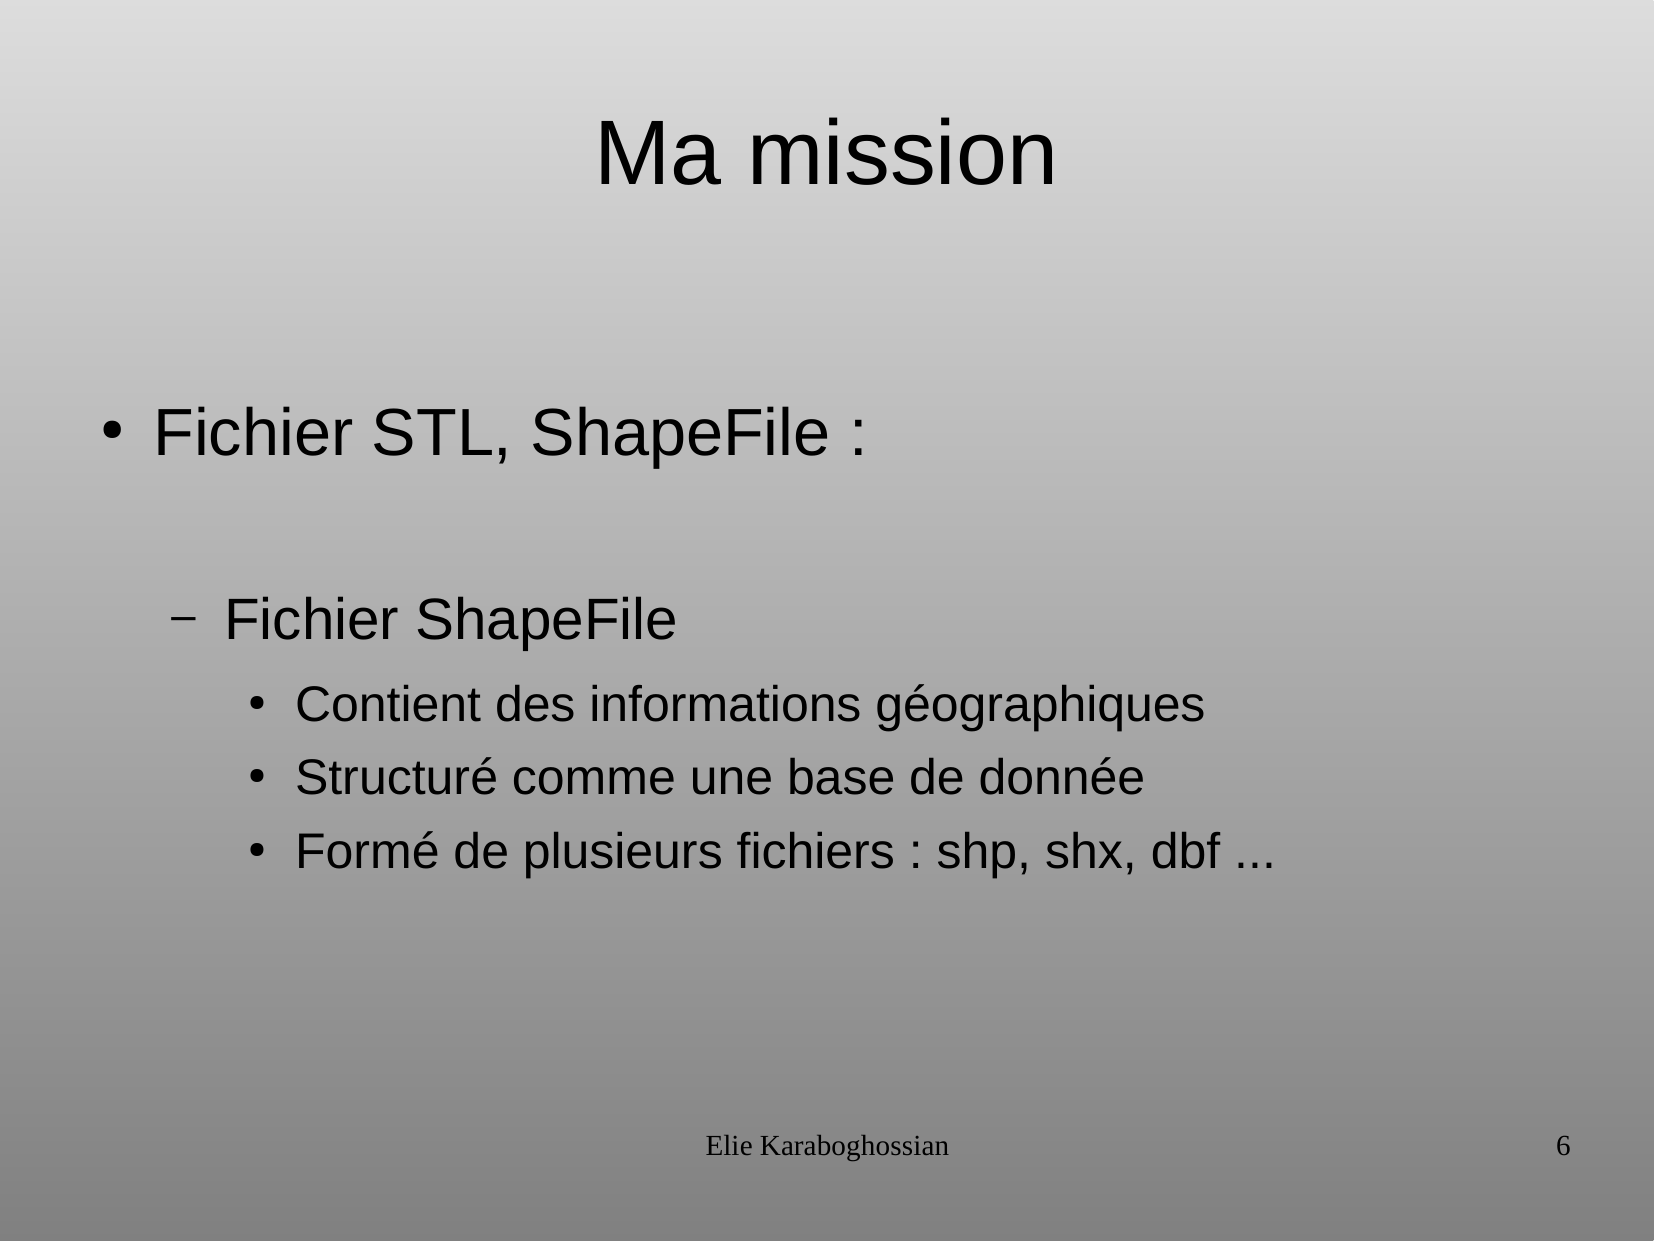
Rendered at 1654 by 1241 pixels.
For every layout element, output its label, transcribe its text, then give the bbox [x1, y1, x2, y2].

list Fichier STL, ShapeFile : Fichier ShapeFile Contient des informations géographiques Structuré comme une base de donnée Formé de plusieurs fichiers : shp, shx, dbf ... [82, 290, 1571, 1109]
title Ma mission [82, 49, 1571, 257]
